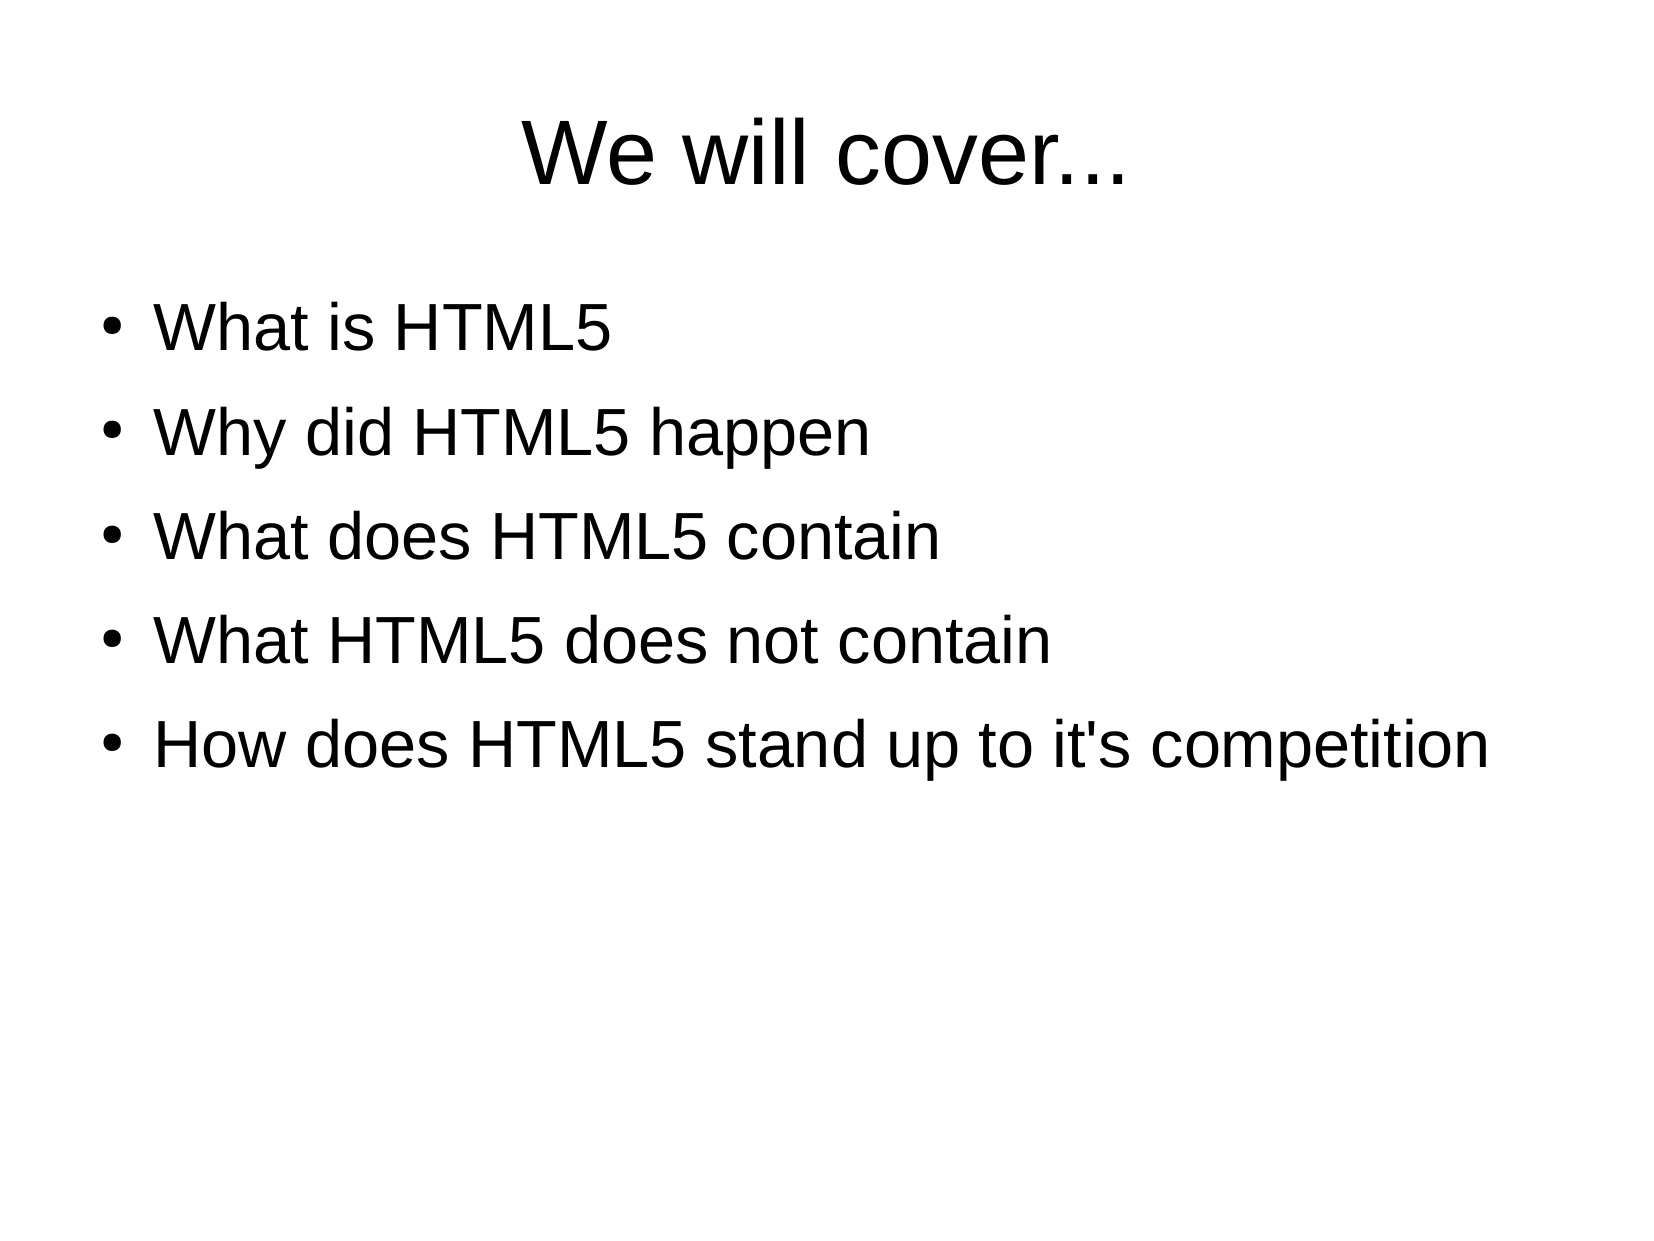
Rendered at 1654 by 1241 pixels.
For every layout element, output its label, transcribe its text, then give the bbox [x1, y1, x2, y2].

title We will cover... [82, 49, 1571, 257]
list What is HTML5 Why did HTML5 happen What does HTML5 contain What HTML5 does not contain How does HTML5 stand up to it's competition [82, 290, 1571, 1109]
